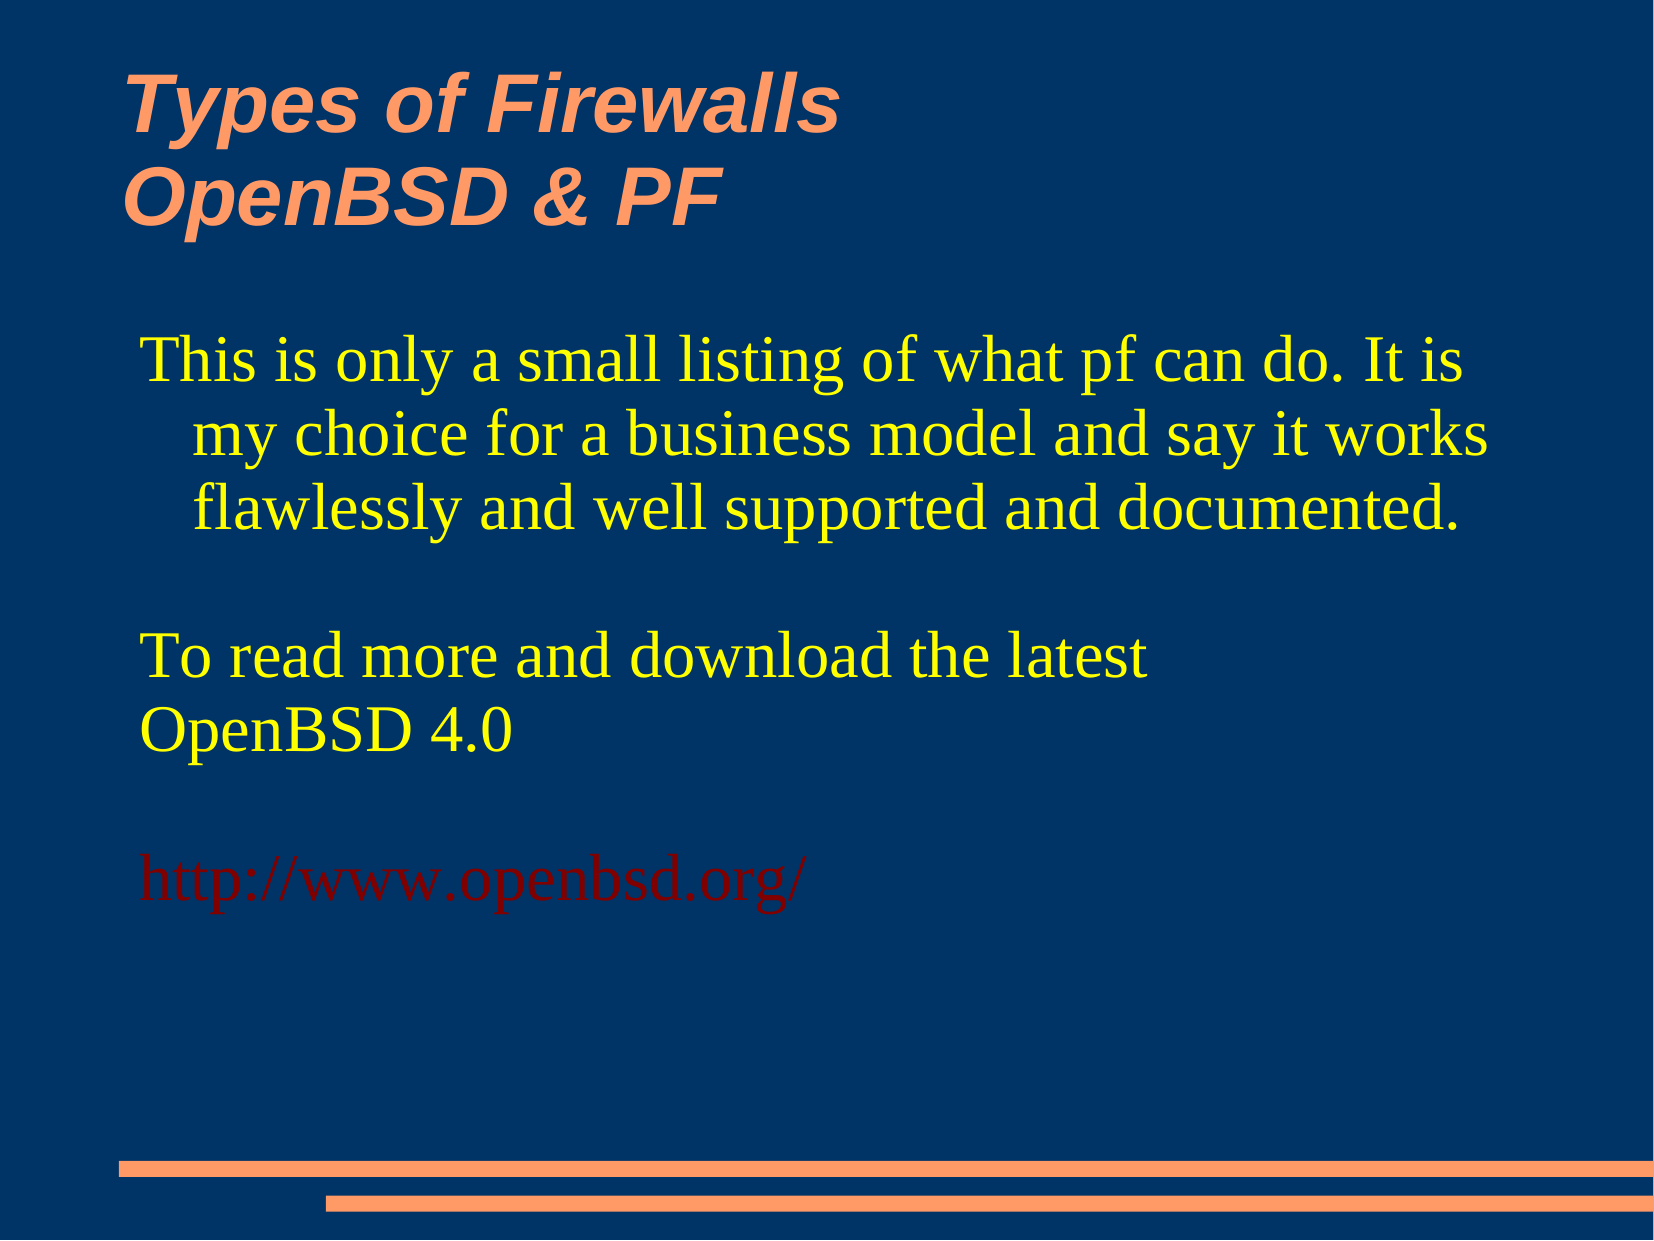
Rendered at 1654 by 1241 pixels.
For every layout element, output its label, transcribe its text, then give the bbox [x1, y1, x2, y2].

title Types of Firewalls OpenBSD & PF [121, 46, 1534, 254]
list This is only a small listing of what pf can do. It is my choice for a business model and say it works flawlessly and well supported and documented. To read more and download the latest OpenBSD 4.0 http://www.openbsd.org/ [121, 322, 1561, 1133]
